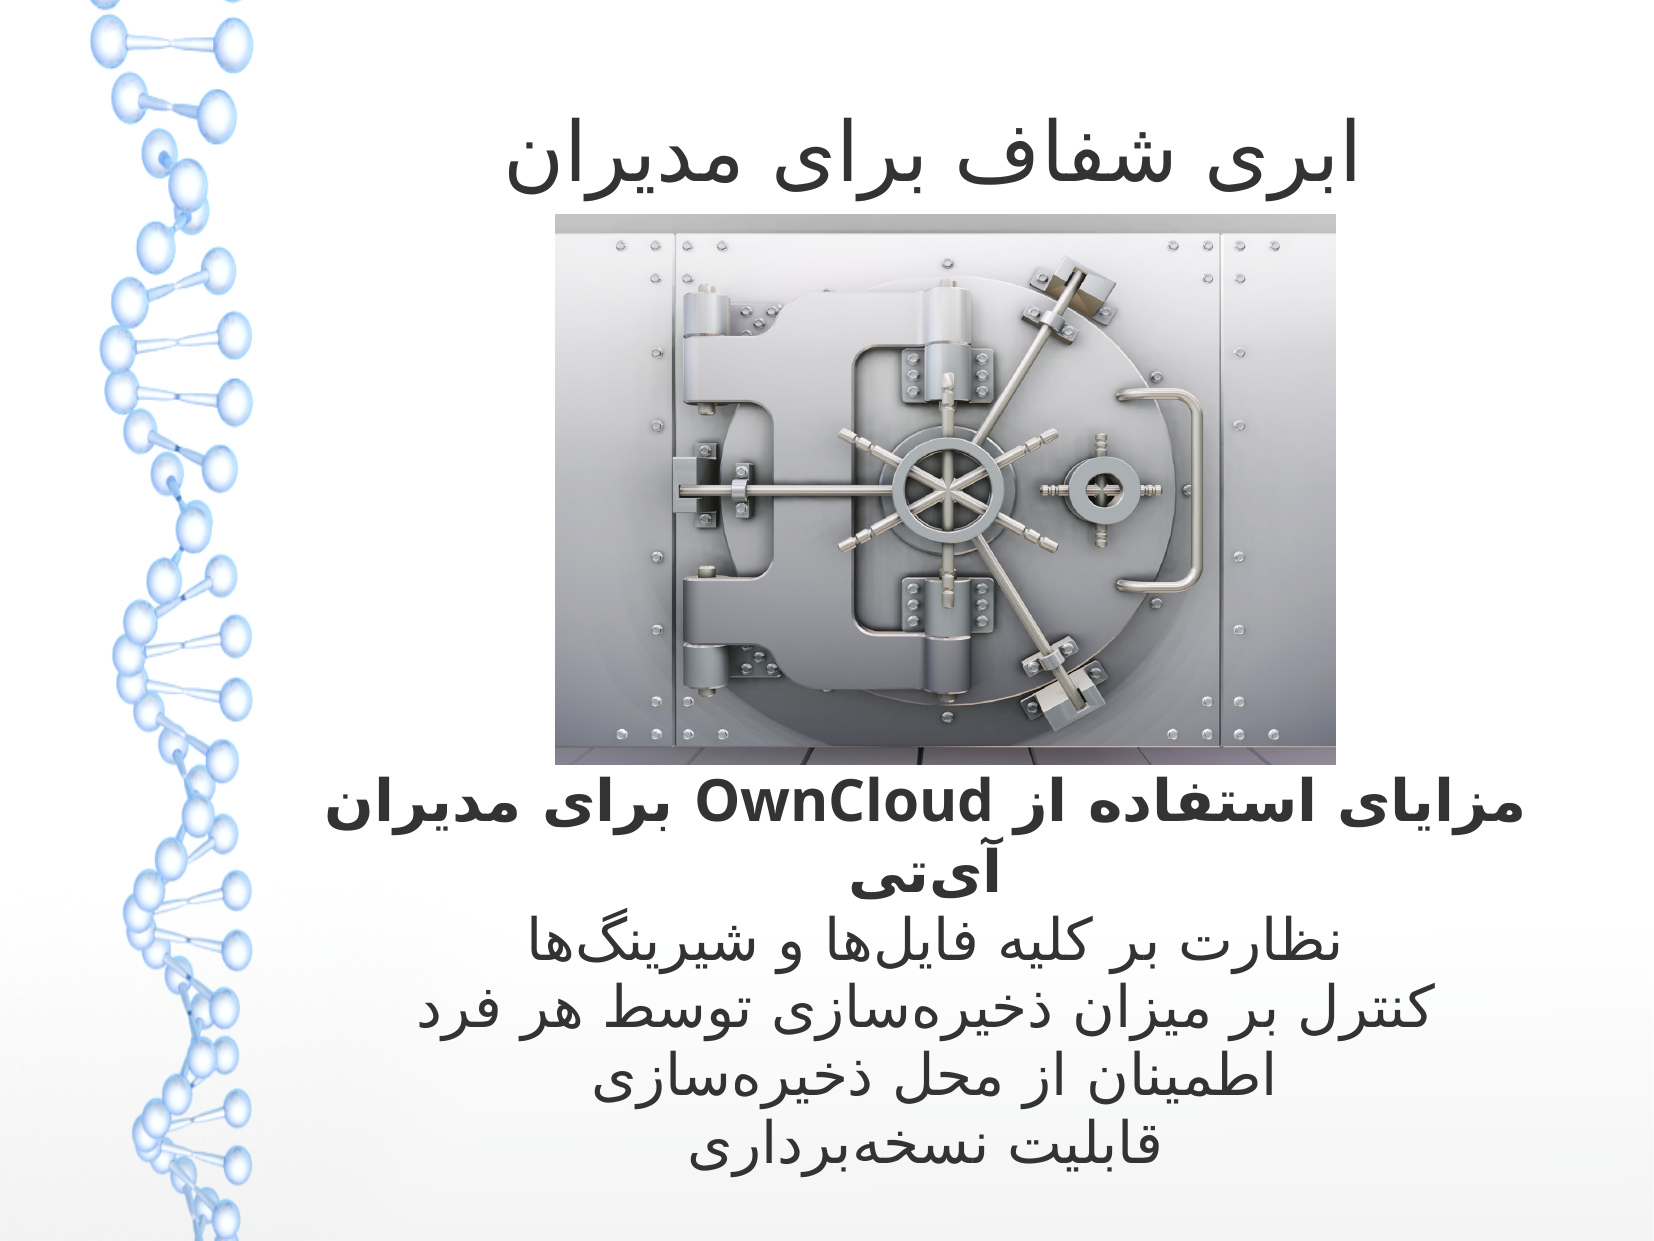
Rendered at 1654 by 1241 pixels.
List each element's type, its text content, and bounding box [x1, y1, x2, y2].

text_box مزایای استفاده از OwnCloud برای مدیران آی‌تی نظارت بر کلیه فایل‌ها و شیرینگ‌ها کنترل بر میزان ذخیره‌سازی توسط هر فرد اطمینان از محل ذخیره‌سازی قابلیت نسخه‌برداری [291, 670, 1561, 1241]
picture [0, 0, 1654, 1241]
title ابری شفاف برای مدیران [269, 49, 1571, 257]
